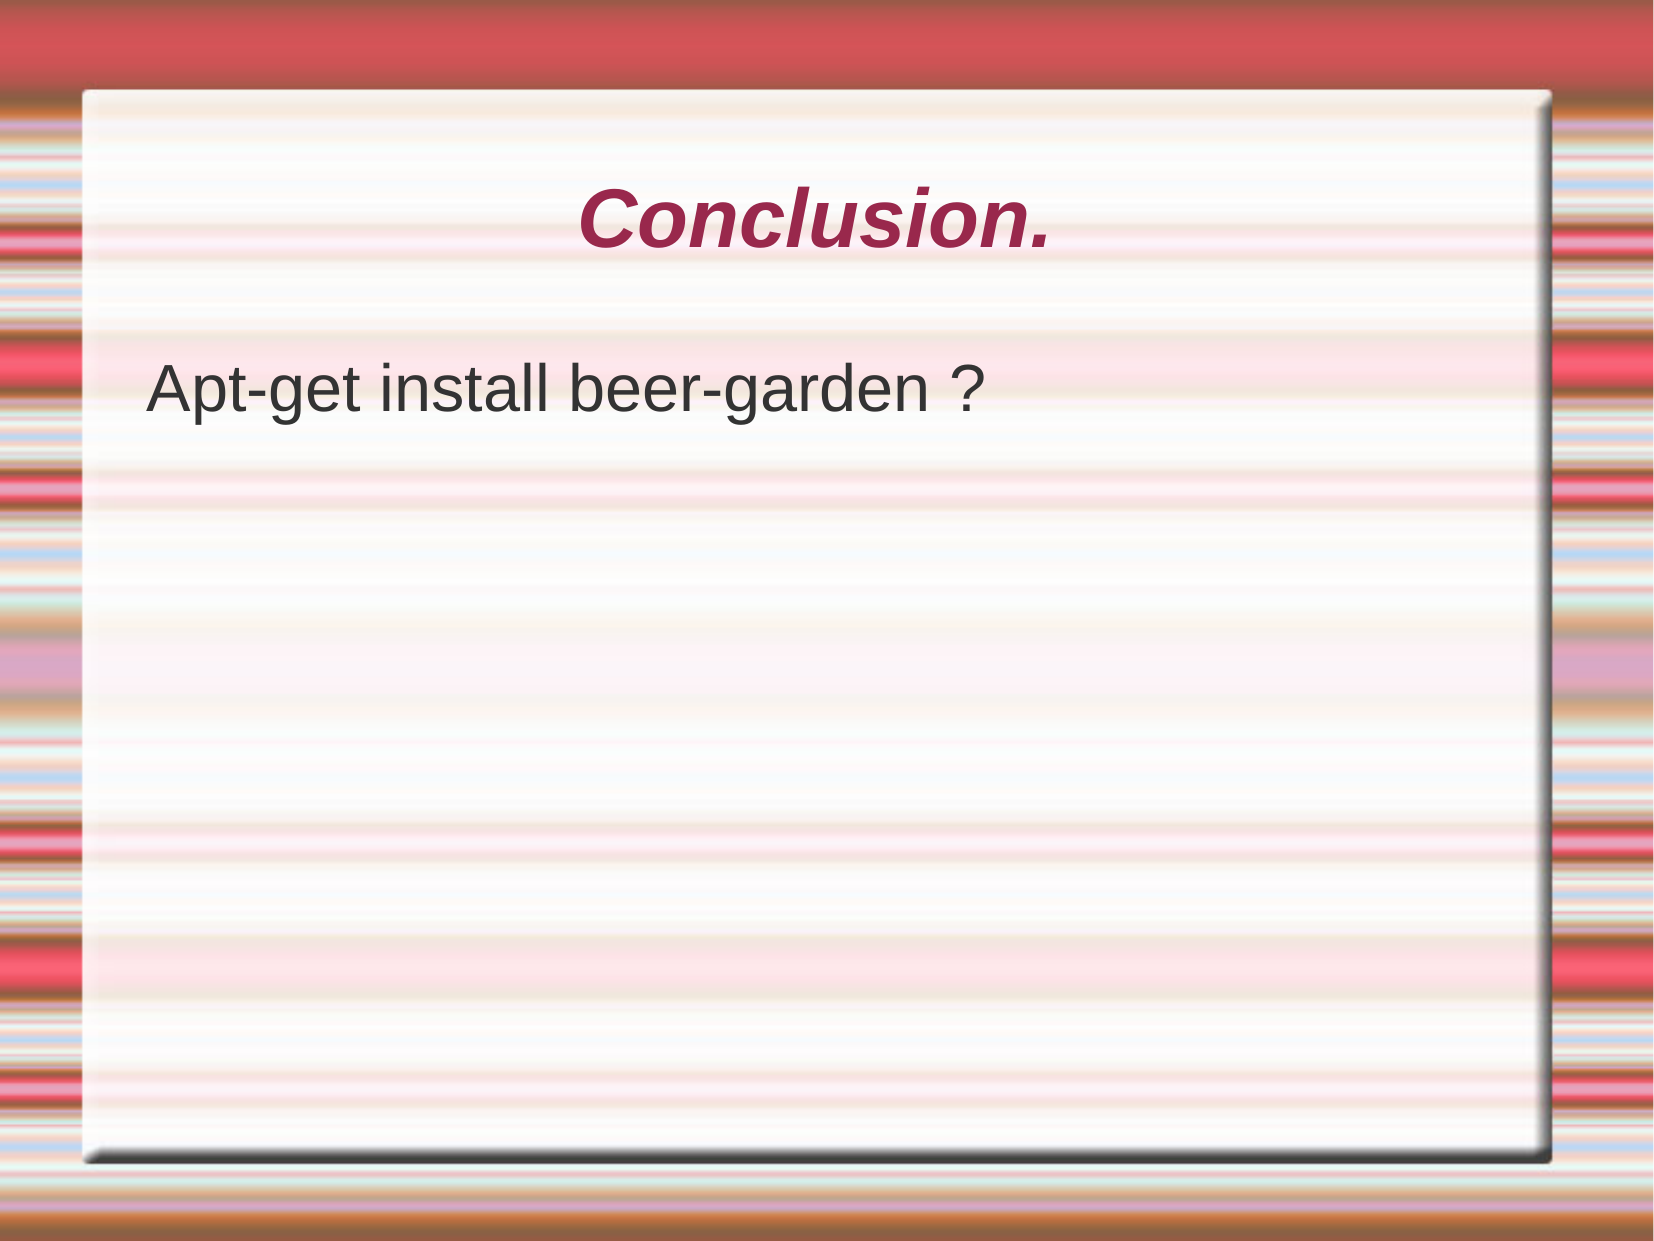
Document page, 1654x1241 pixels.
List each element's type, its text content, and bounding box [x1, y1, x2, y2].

title Conclusion. [121, 114, 1534, 322]
list Apt-get install beer-garden ? [134, 350, 1516, 1133]
picture [0, 0, 1654, 1241]
